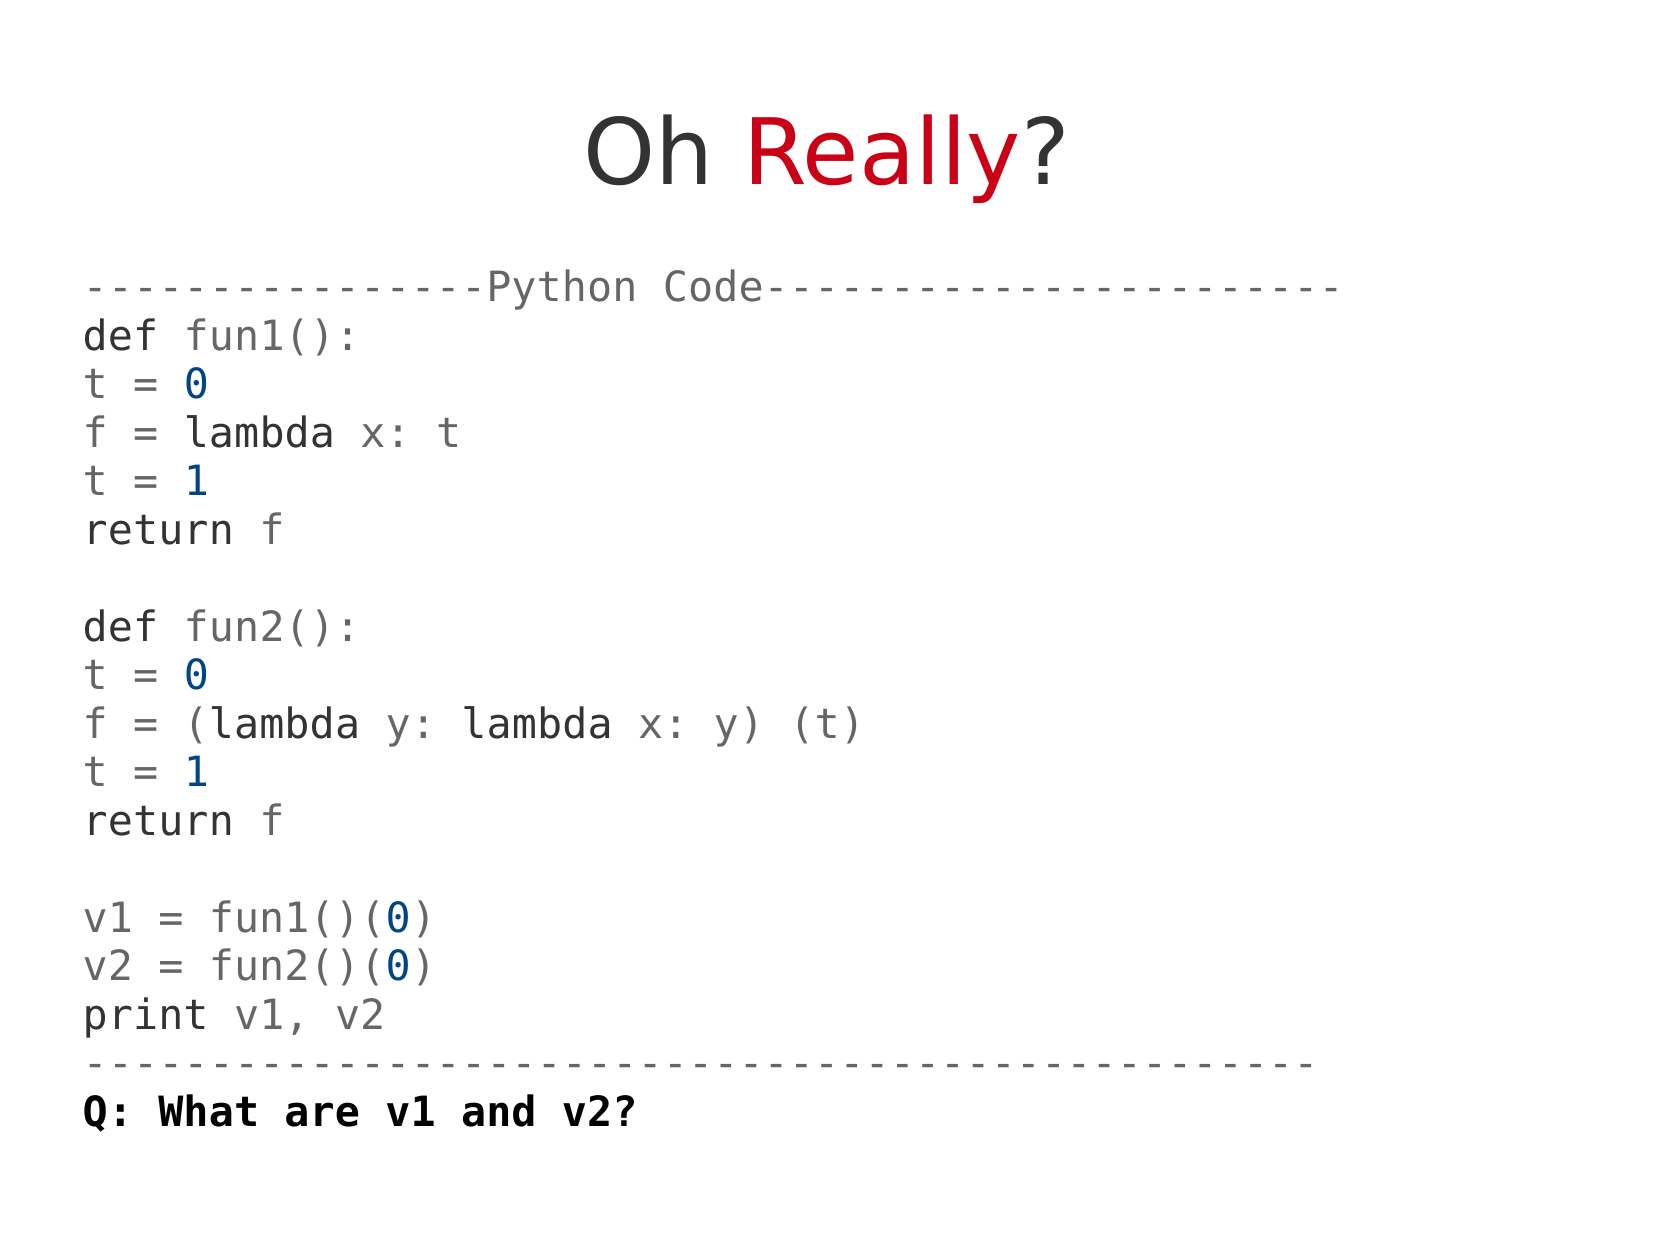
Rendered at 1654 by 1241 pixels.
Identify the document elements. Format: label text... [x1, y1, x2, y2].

subtitle ‎----------------Python Code----------------------- def fun1(): t = 0 f = lambda x: t t = 1 return f def fun2(): t = 0 f = (lambda y: lambda x: y) (t) t = 1 return f v1 = fun1()(0) v2 = fun2()(0) print v1, v2 ------------------------------------------------- Q: What are v1 and v2? [82, 263, 1571, 1136]
title Oh Really? [82, 56, 1571, 250]
